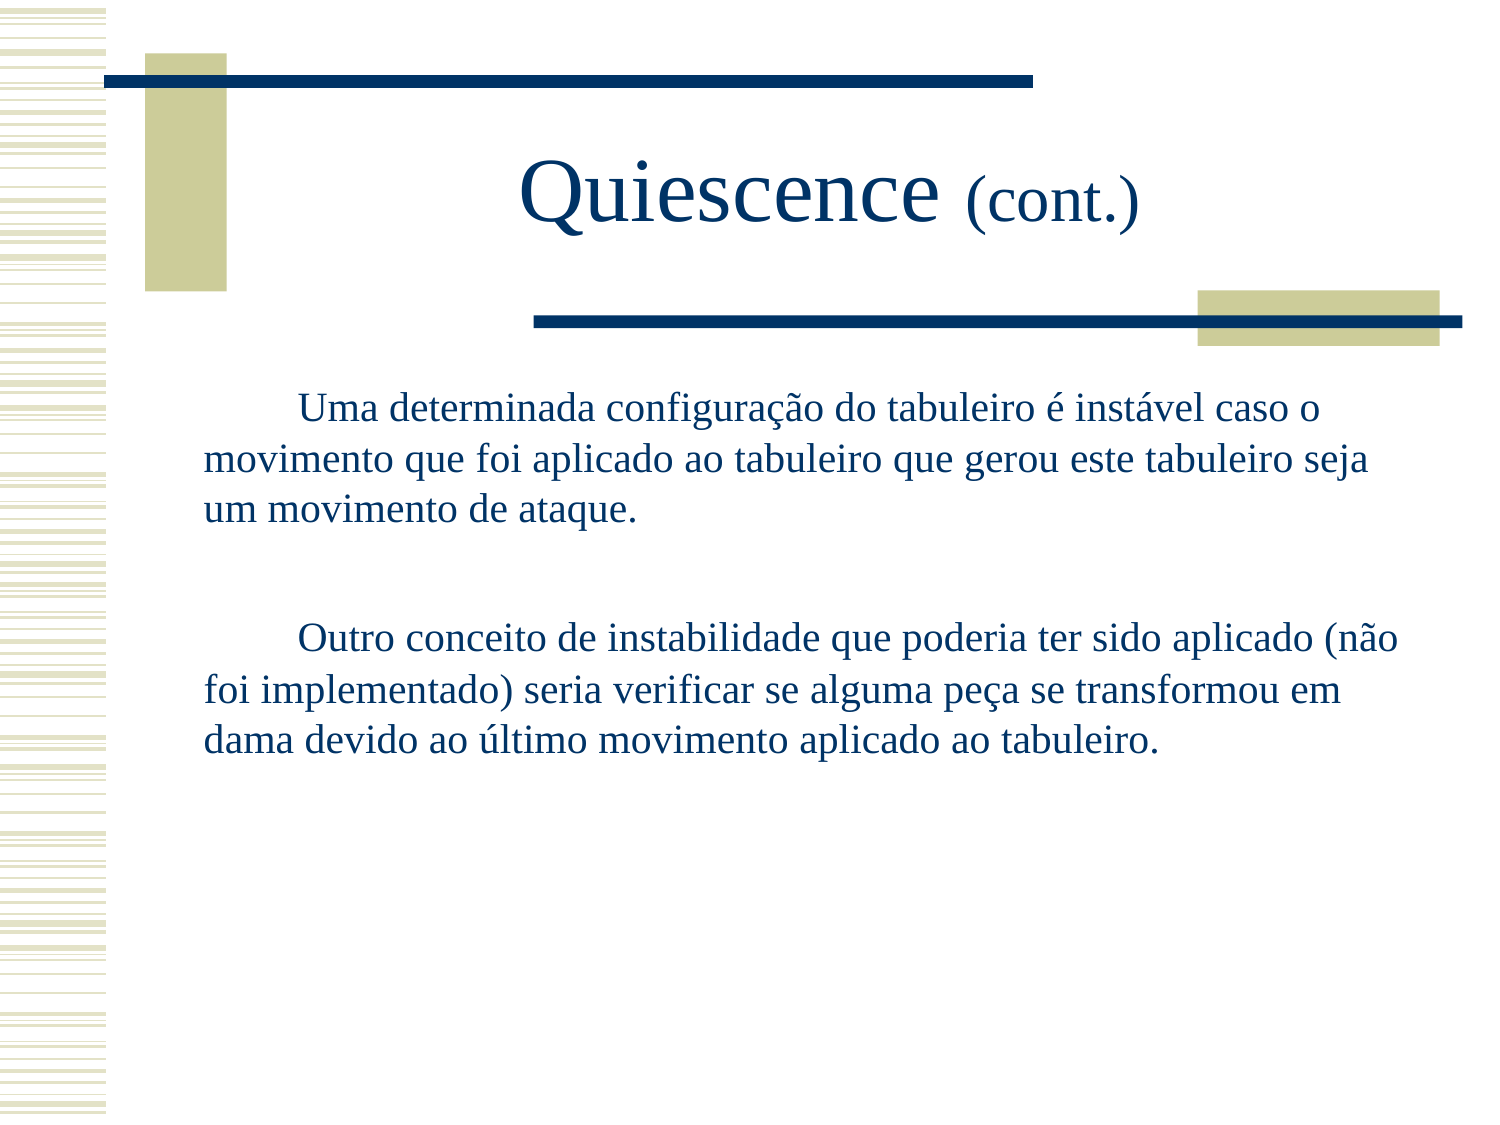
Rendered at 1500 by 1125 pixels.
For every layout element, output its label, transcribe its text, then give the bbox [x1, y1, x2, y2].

list Uma determinada configuração do tabuleiro é instável caso o movimento que foi aplicado ao tabuleiro que gerou este tabuleiro seja um movimento de ataque. Outro conceito de instabilidade que poderia ter sido aplicado (não foi implementado) seria verificar se alguma peça se transformou em dama devido ao último movimento aplicado ao tabuleiro. [132, 363, 1439, 1000]
title Quiescence (cont.) [225, 99, 1436, 288]
